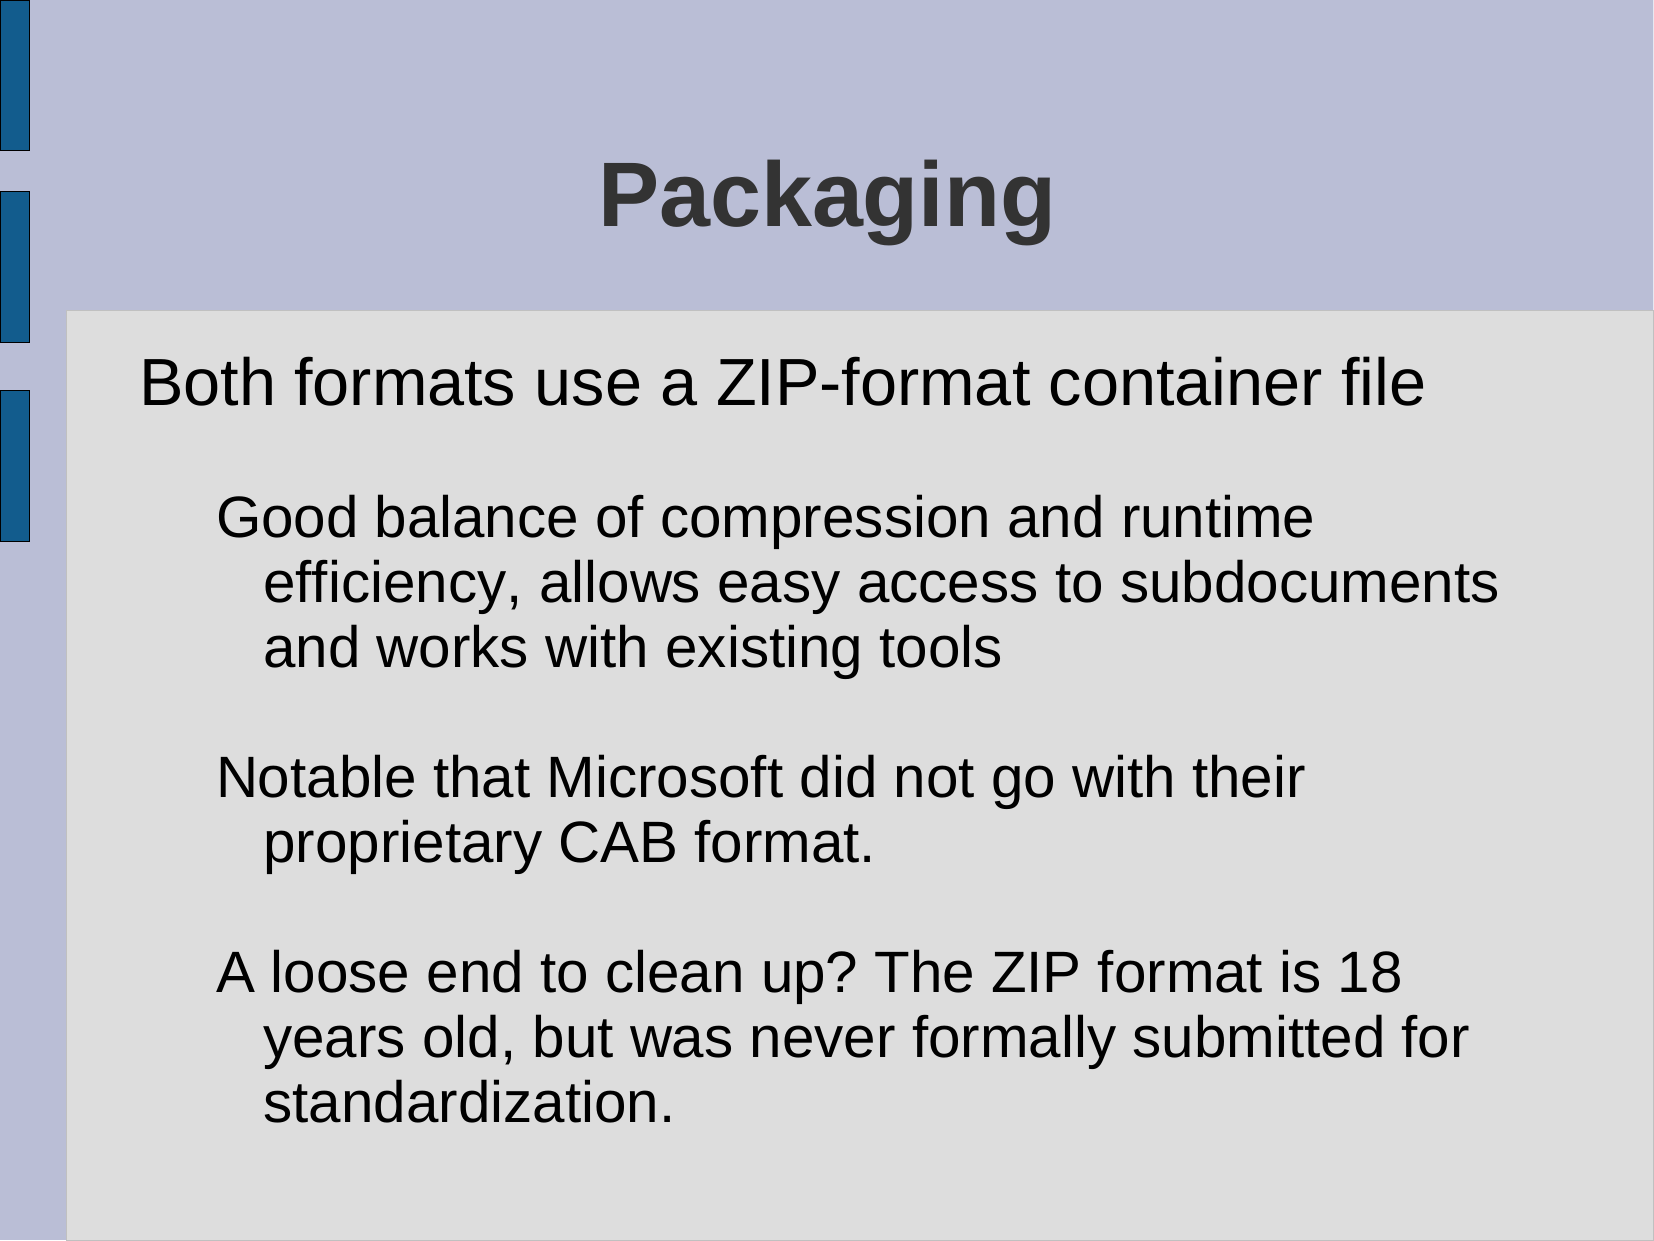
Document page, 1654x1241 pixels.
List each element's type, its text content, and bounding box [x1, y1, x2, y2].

title Packaging [121, 91, 1534, 299]
list Both formats use a ZIP-format container file Good balance of compression and runtime efficiency, allows easy access to subdocuments and works with existing tools Notable that Microsoft did not go with their proprietary CAB format. A loose end to clean up? The ZIP format is 18 years old, but was never formally submitted for standardization. [121, 344, 1534, 1197]
